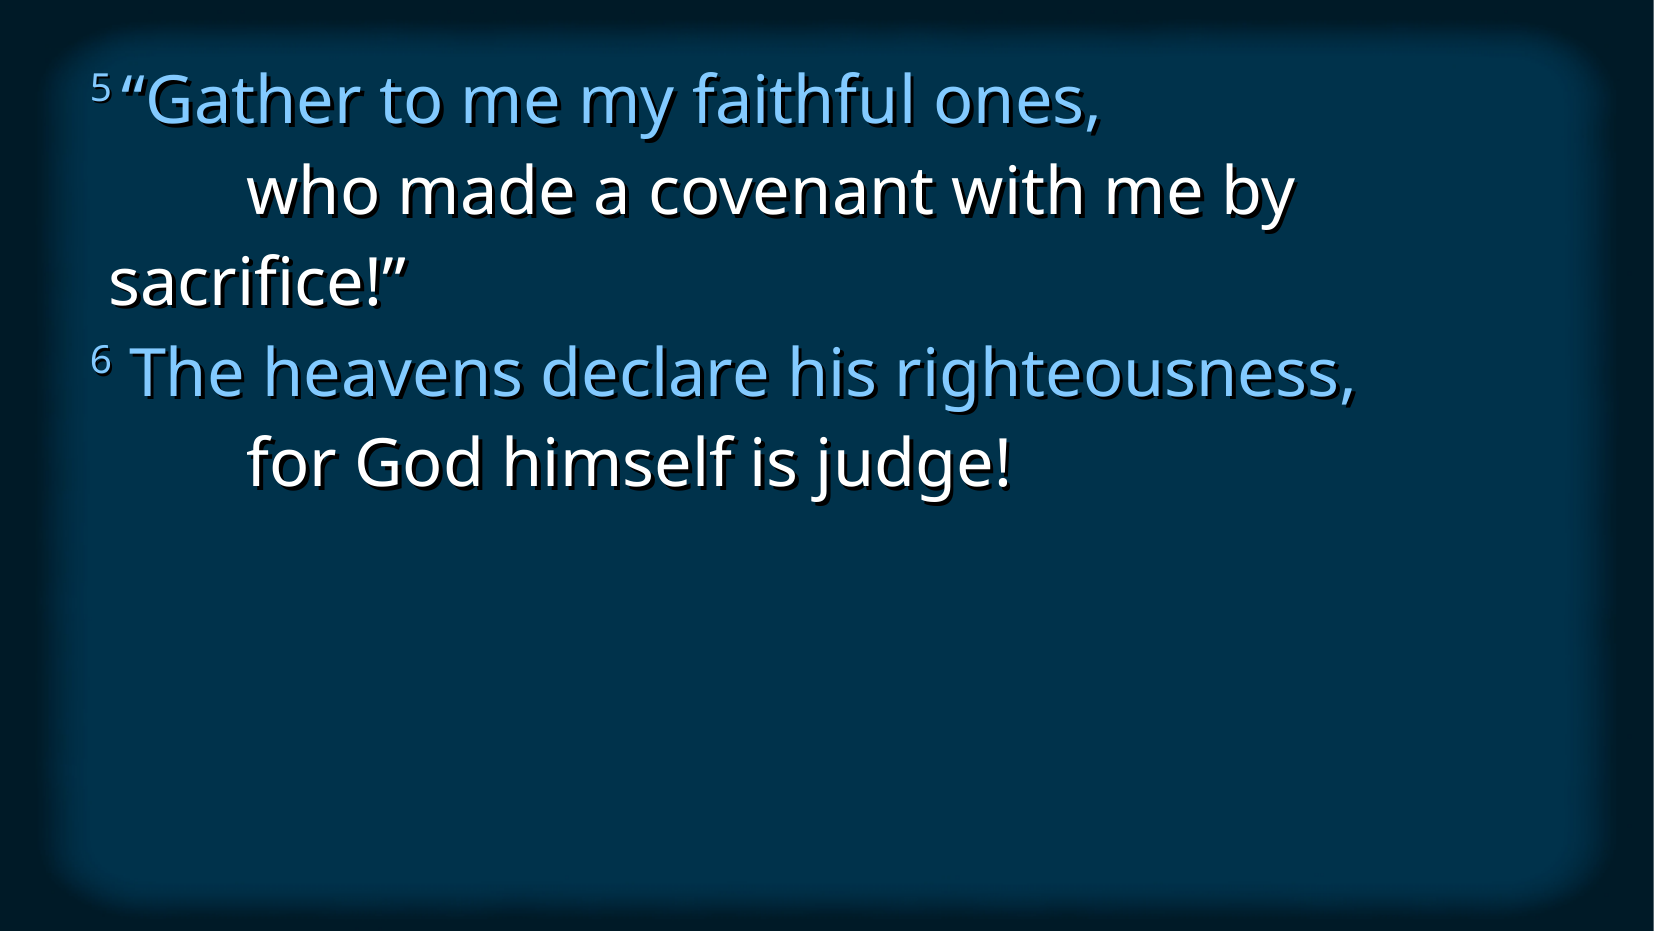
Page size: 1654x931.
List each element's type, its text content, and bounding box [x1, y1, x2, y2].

picture [0, 0, 1654, 931]
text_box 5 “Gather to me my faithful ones, who made a covenant with me by sacrifice!” 6 The heavens declare his righteousness, for God himself is judge! [75, 45, 1576, 504]
